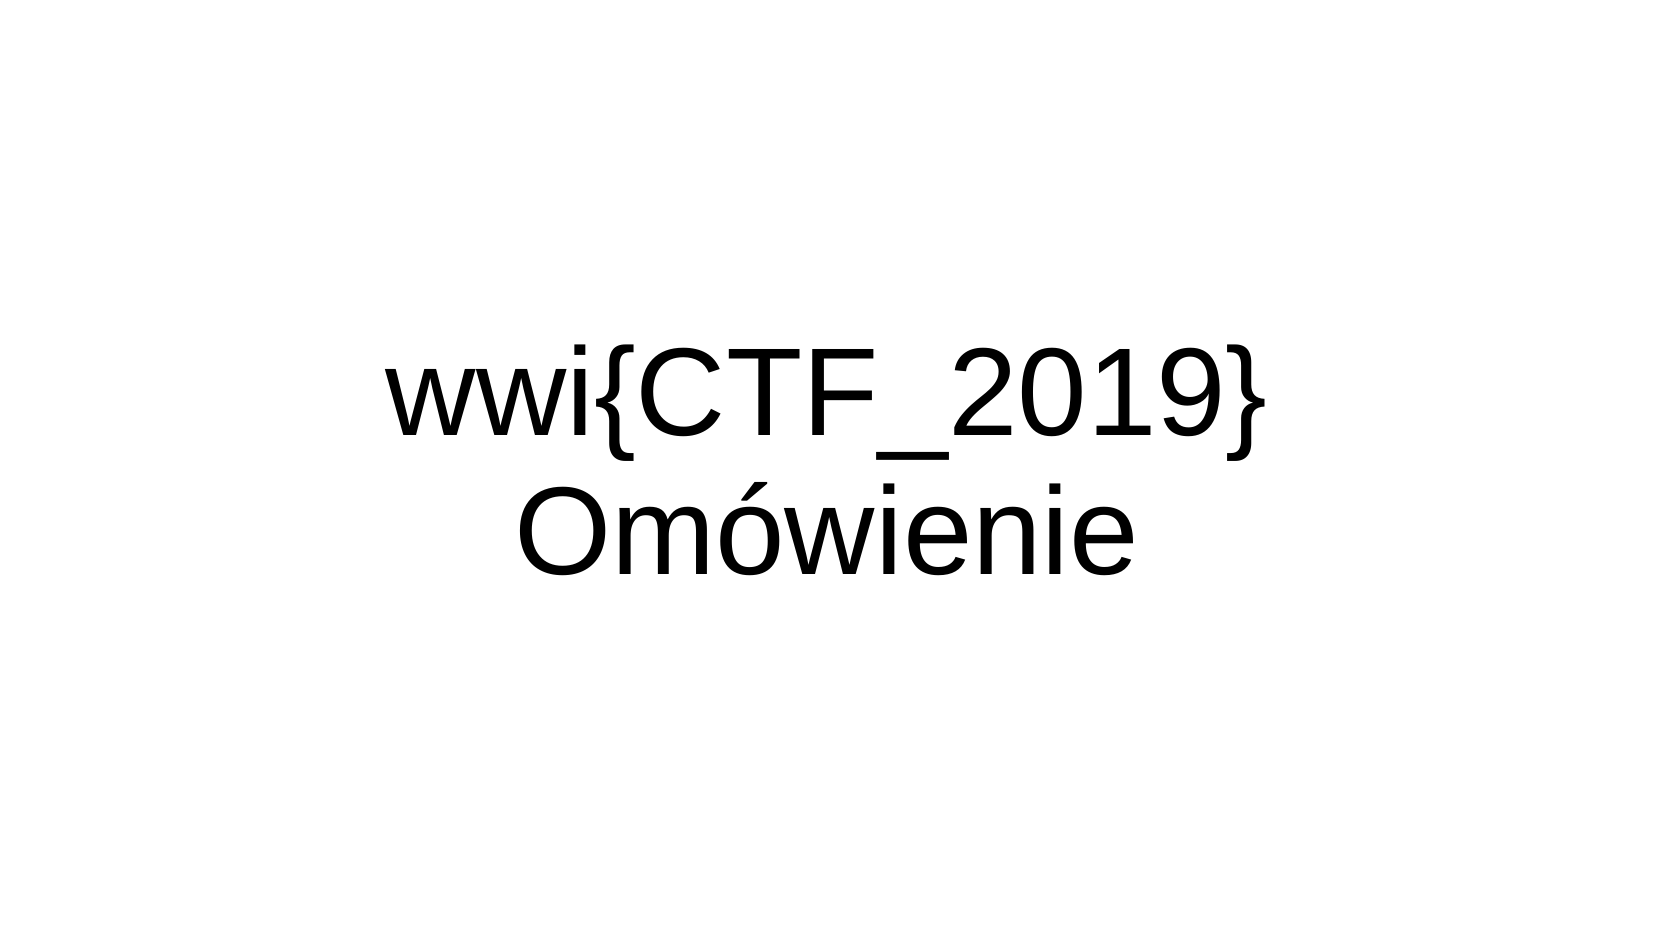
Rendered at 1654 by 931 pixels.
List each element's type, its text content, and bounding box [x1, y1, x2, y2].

subtitle wwi{CTF_2019} Omówienie [82, 37, 1571, 886]
